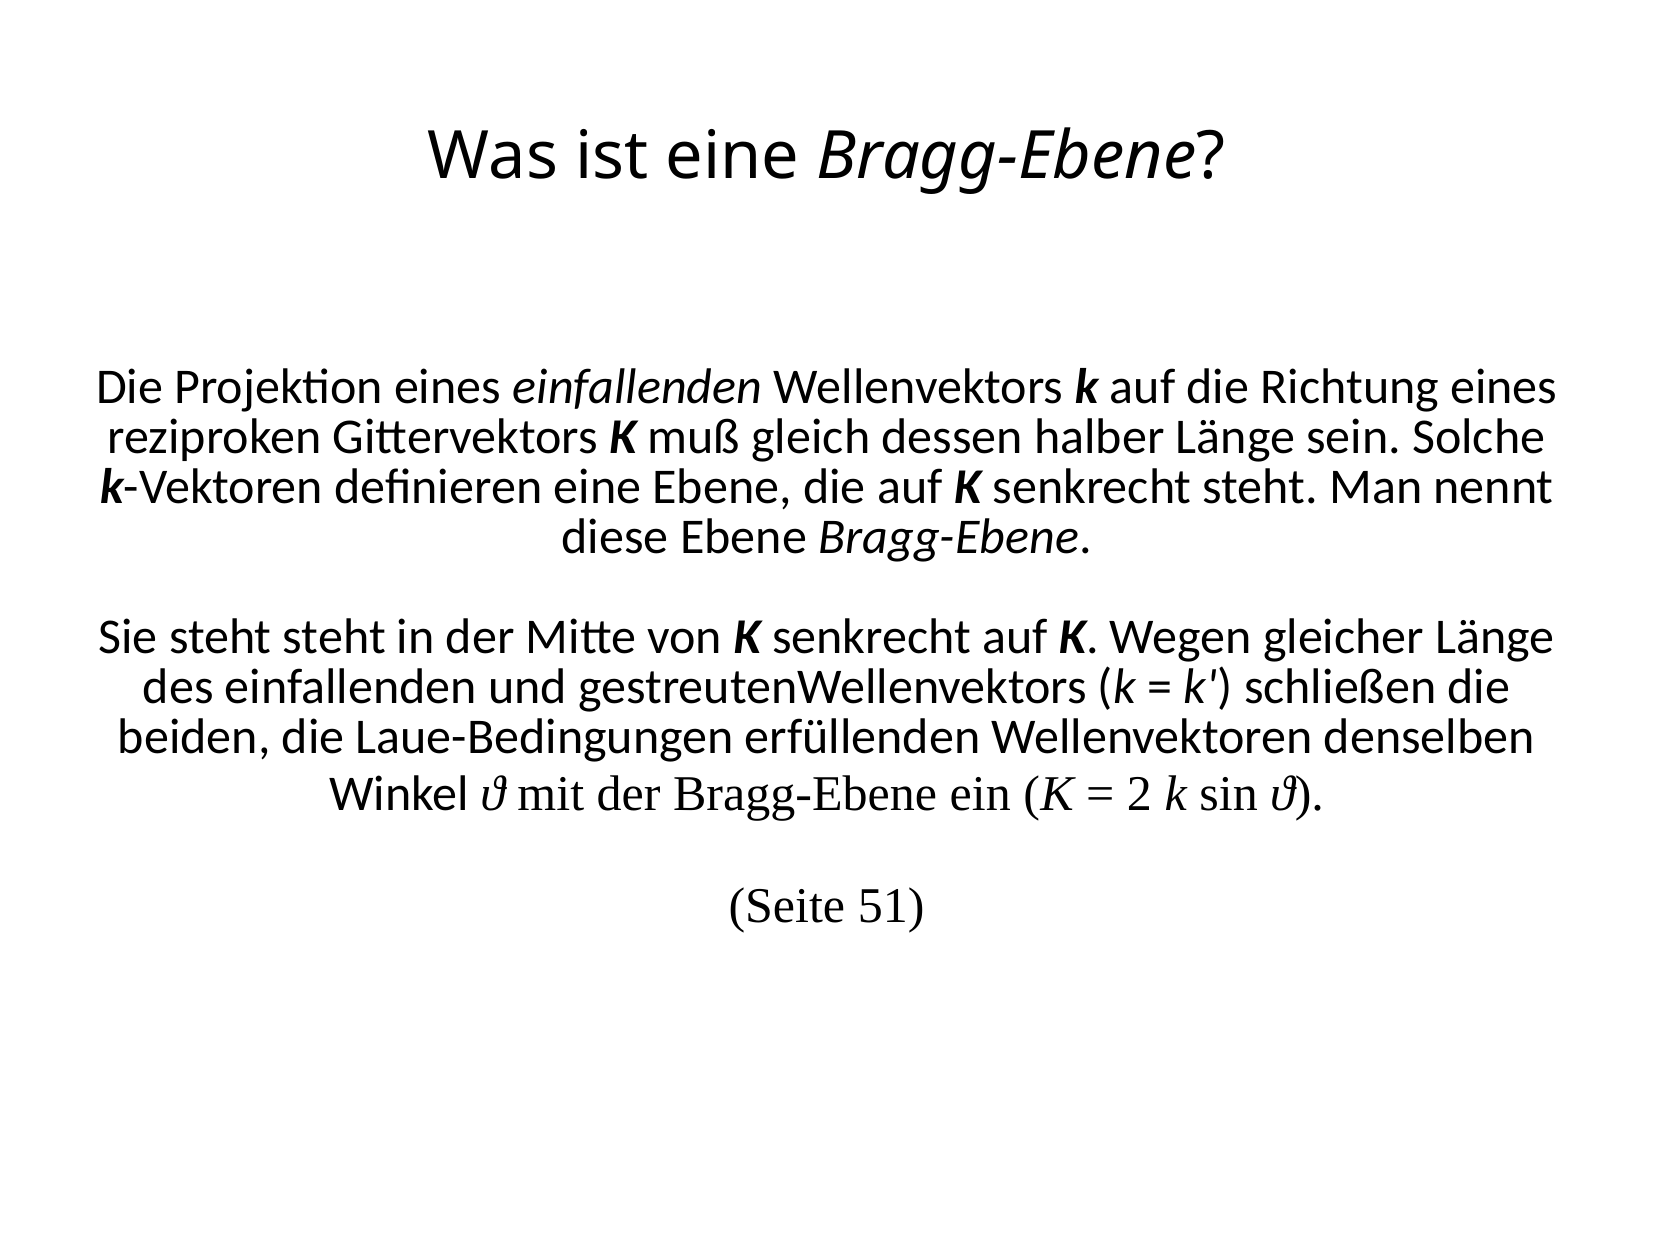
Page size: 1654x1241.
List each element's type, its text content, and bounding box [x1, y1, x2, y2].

title Was ist eine Bragg-Ebene? [82, 49, 1571, 257]
subtitle Die Projektion eines einfallenden Wellenvektors k auf die Richtung eines reziproken Gittervektors K muß gleich dessen halber Länge sein. Solche k-Vektoren definieren eine Ebene, die auf K senkrecht steht. Man nennt diese Ebene Bragg-Ebene. Sie steht steht in der Mitte von K senkrecht auf K. Wegen gleicher Länge des einfallenden und gestreutenWellenvektors (k = k') schließen die beiden, die Laue-Bedingungen erfüllenden Wellenvektoren denselben Winkel ϑ mit der Bragg-Ebene ein (K = 2 k sin ϑ). (Seite 51) [82, 290, 1571, 1010]
